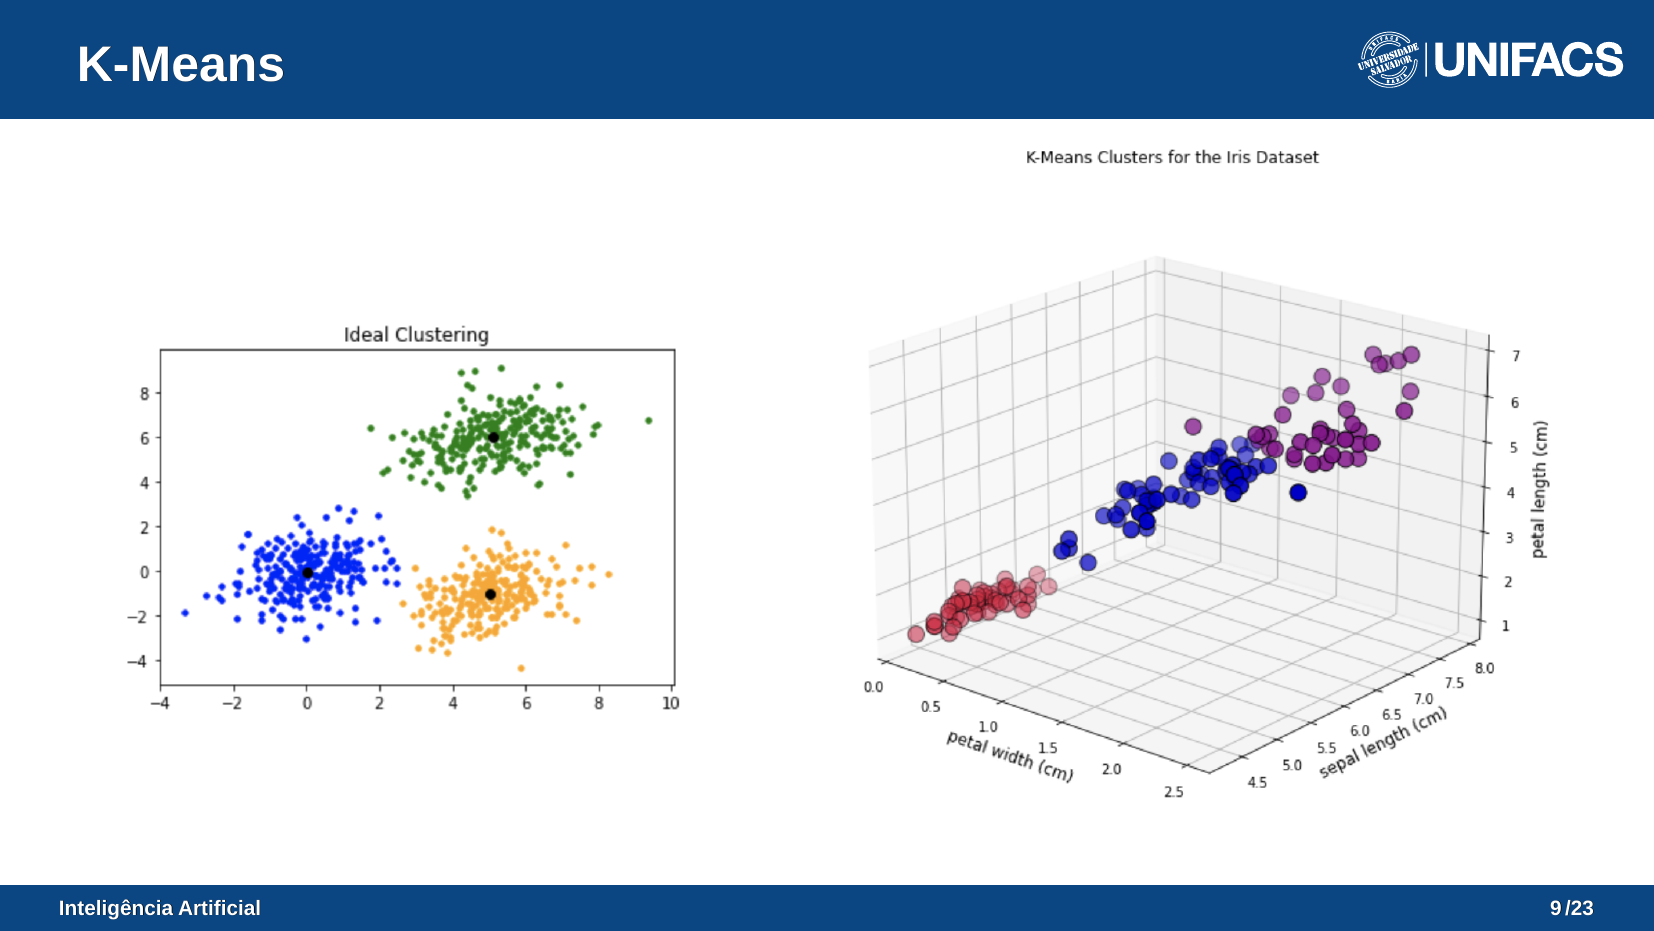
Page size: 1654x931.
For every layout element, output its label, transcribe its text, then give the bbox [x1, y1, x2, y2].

text_box K-Means [76, 7, 1241, 120]
picture [814, 141, 1583, 827]
picture [118, 318, 689, 721]
